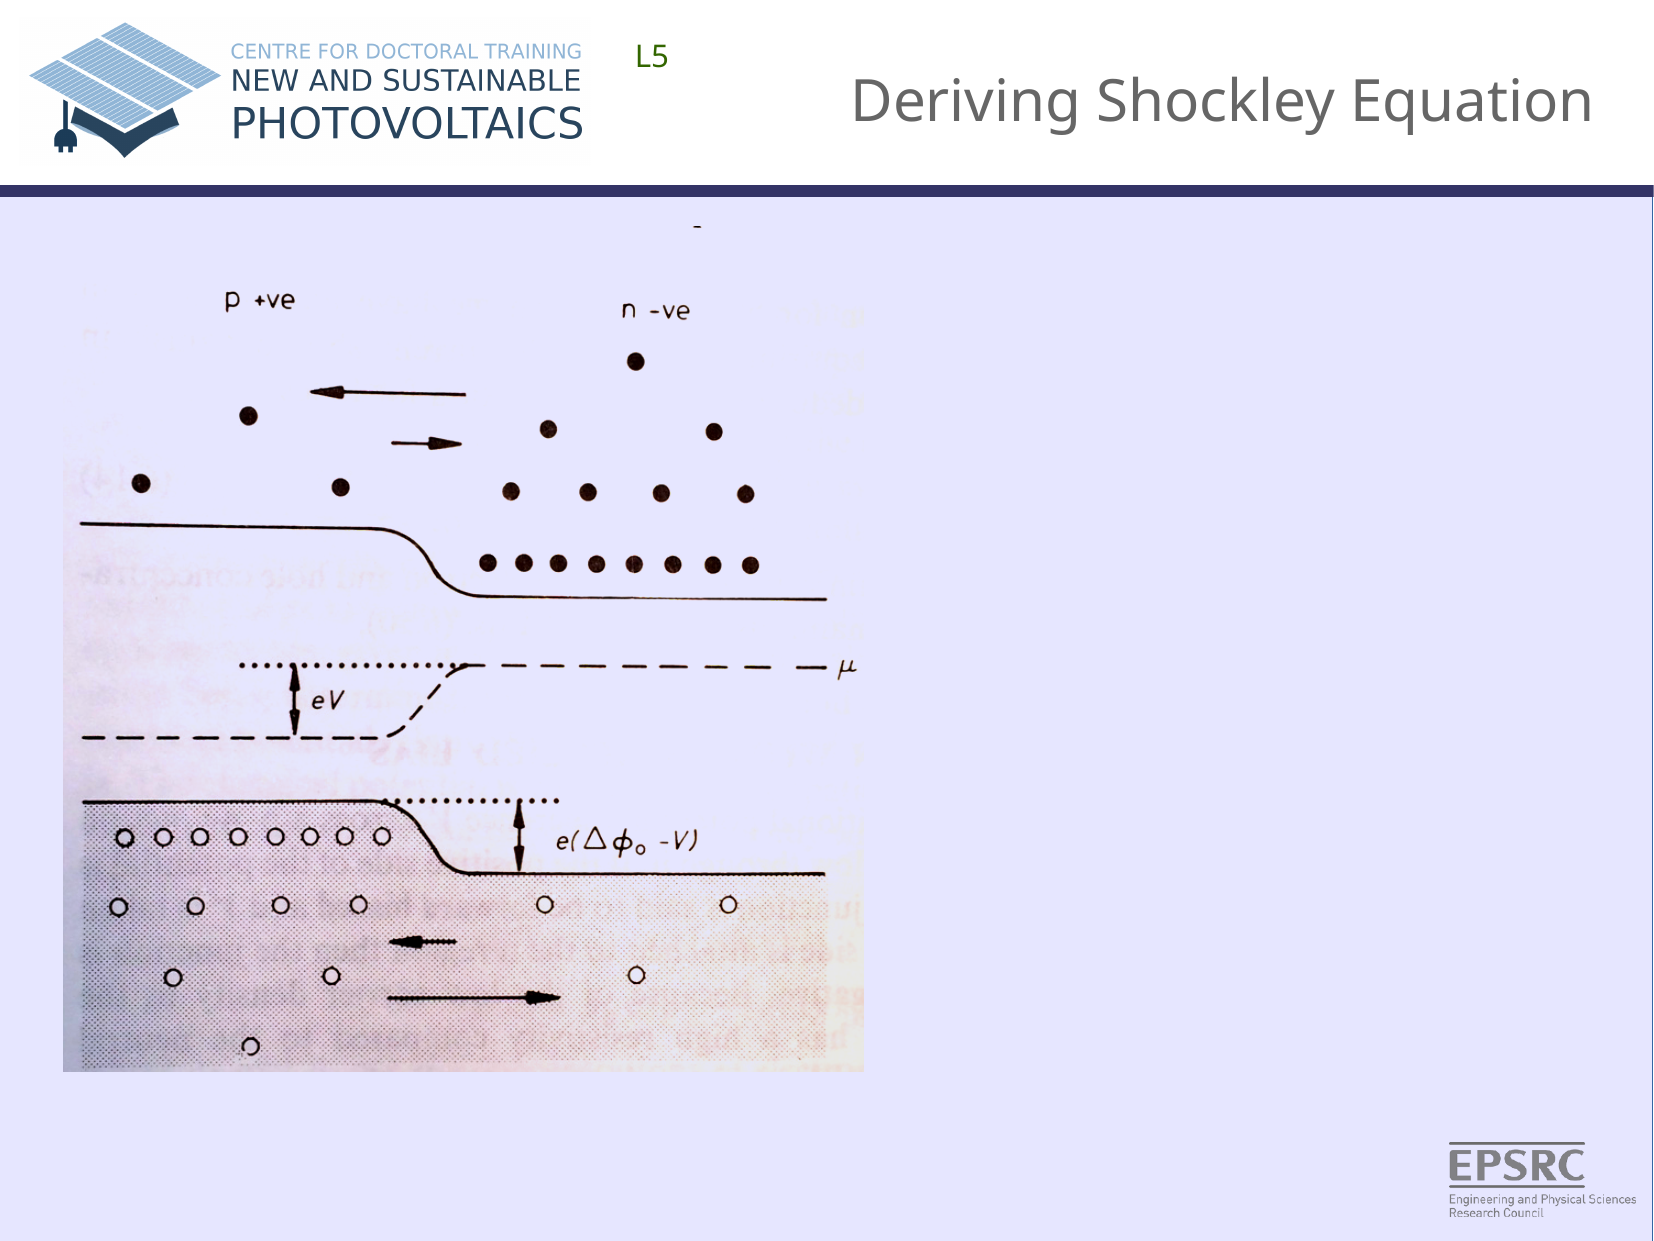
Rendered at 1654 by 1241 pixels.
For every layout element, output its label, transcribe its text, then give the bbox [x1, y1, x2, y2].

text_box [0, 197, 1653, 1241]
text_box L5 [620, 29, 880, 80]
picture [19, 17, 591, 166]
picture [63, 226, 864, 1072]
text_box Deriving Shockley Equation [758, 55, 1610, 146]
picture [1449, 1142, 1636, 1217]
